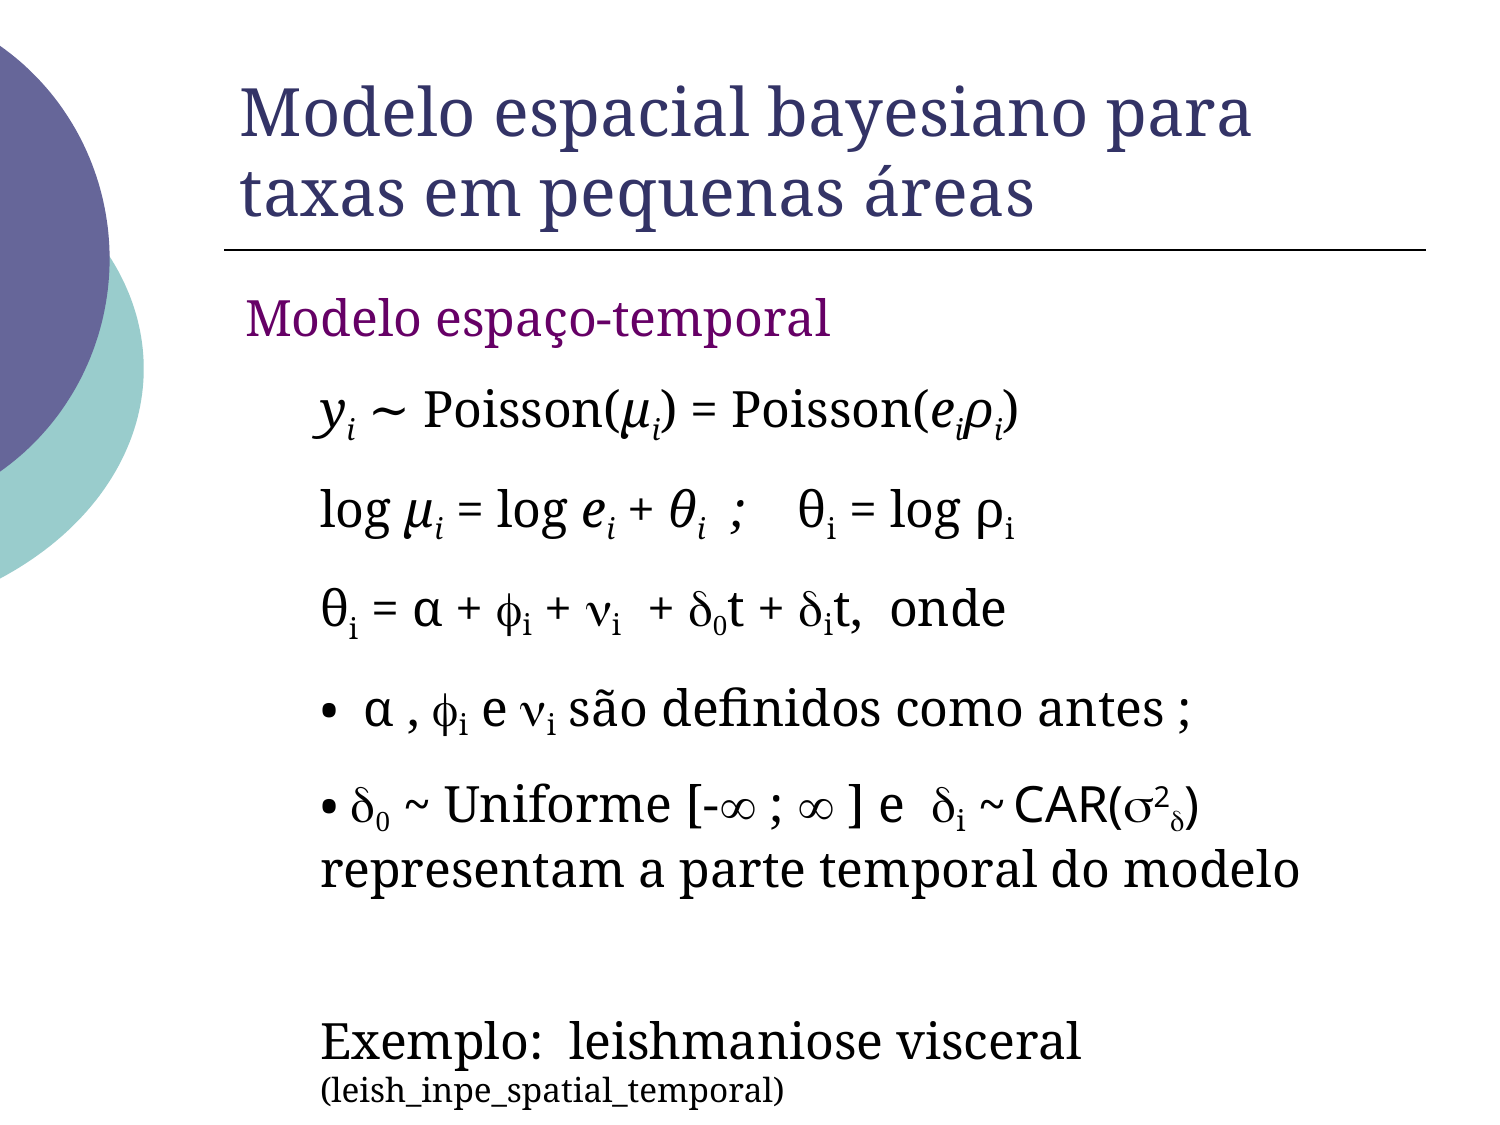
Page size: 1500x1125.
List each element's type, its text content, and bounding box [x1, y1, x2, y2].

title Modelo espacial bayesiano para taxas em pequenas áreas [224, 49, 1338, 237]
text_box Modelo espaço-temporal yi ∼ Poisson(µi) = Poisson(eiρi) log µi = log ei + θi ; θi = log ρi θi = α + i + i + 0t + it, onde α , i e i são definidos como antes ; 0 ~ Uniforme [- ;  ] e i ~ CAR(2) representam a parte temporal do modelo Exemplo: leishmaniose visceral (leish_inpe_spatial_temporal) [230, 278, 1500, 1117]
